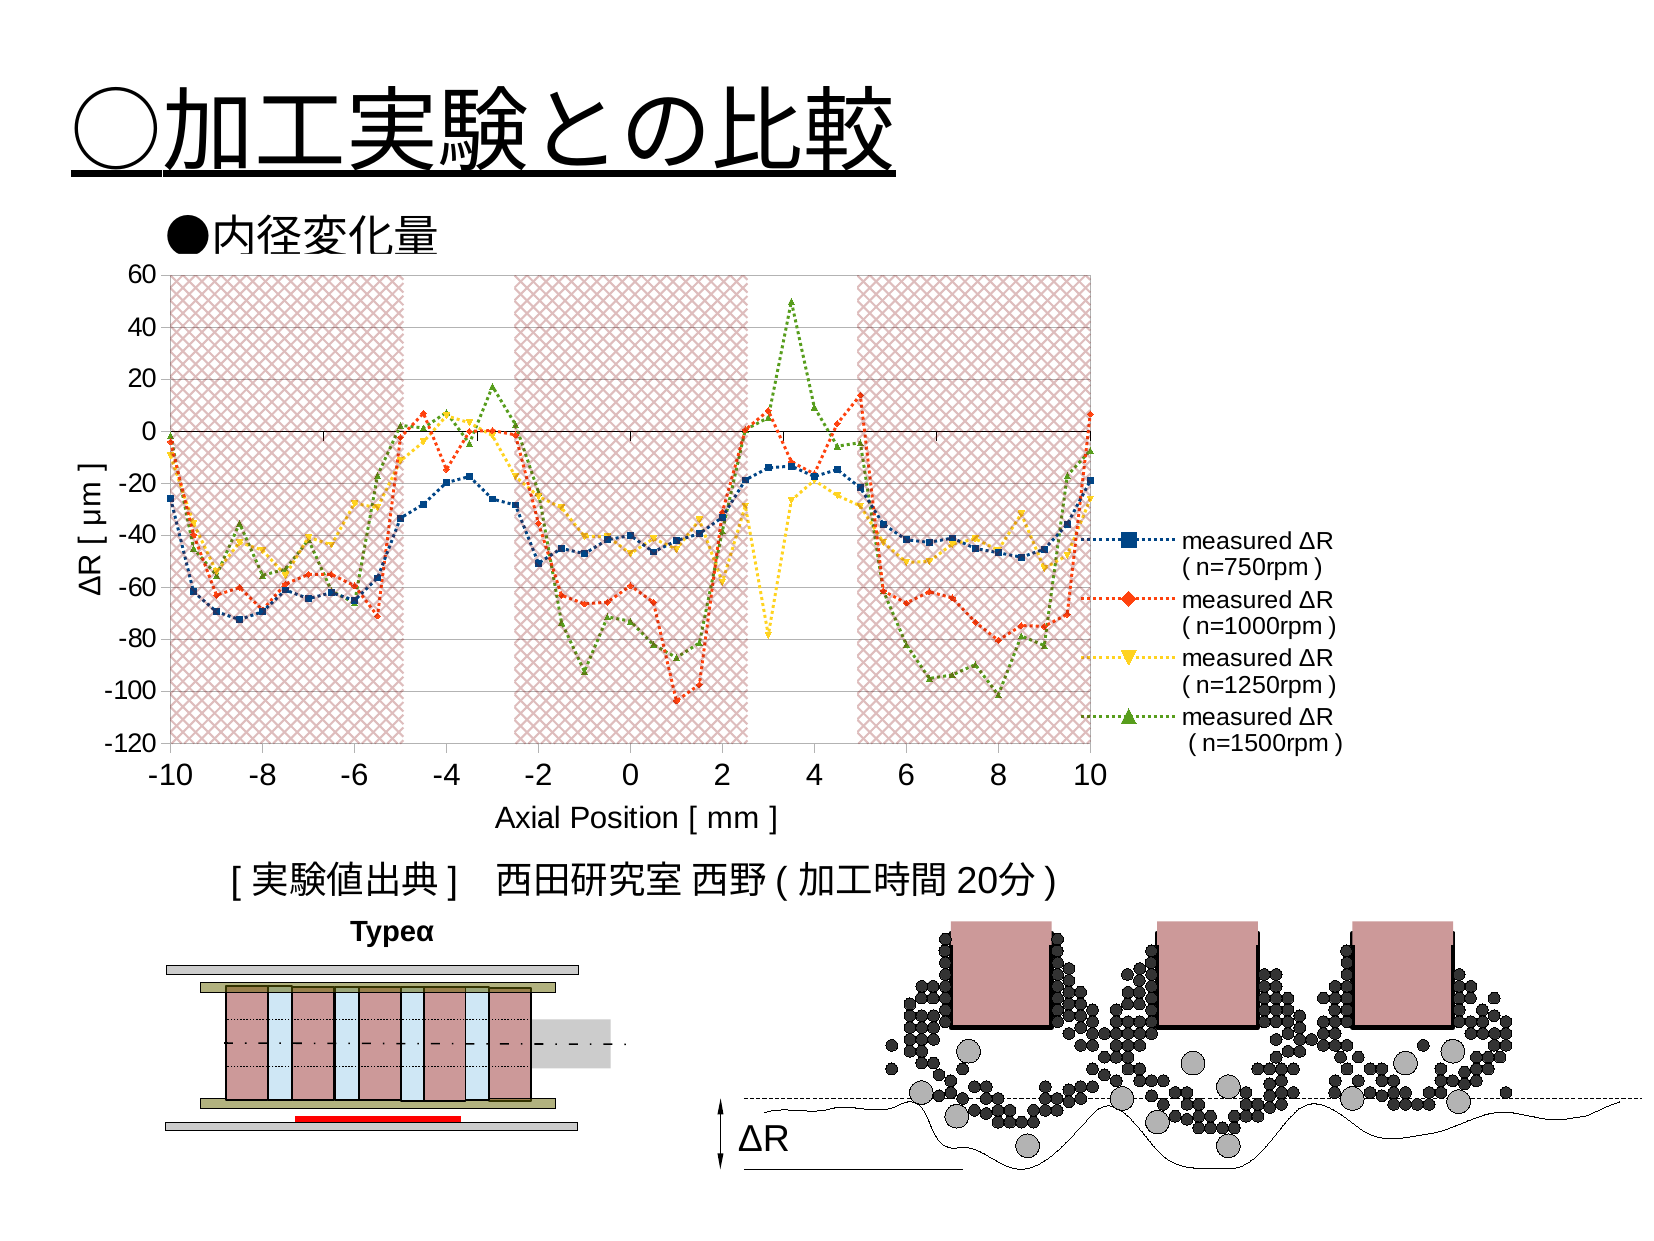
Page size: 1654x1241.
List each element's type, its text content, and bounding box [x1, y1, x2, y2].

text_box [200, 982, 611, 1109]
text_box [474, 965, 579, 975]
list [ 実験値出典 ] 西田研究室 西野 ( 加工時間 20分 ) [46, 850, 1171, 946]
list ●内径変化量 [94, 200, 1453, 355]
text_box [885, 1039, 898, 1052]
text_box [1417, 1039, 1430, 1052]
text_box [1440, 1039, 1465, 1064]
text_box [1015, 1133, 1040, 1158]
chart [43, 253, 1388, 845]
text_box [1500, 1086, 1512, 1099]
text_box [1393, 1051, 1418, 1075]
text_box [165, 1122, 578, 1131]
text_box ΔR [723, 1110, 886, 1208]
text_box [904, 921, 1512, 1158]
text_box [1181, 1051, 1205, 1075]
text_box [1145, 1089, 1158, 1102]
text_box [956, 1039, 981, 1075]
text_box [1352, 1051, 1365, 1063]
text_box [1488, 992, 1501, 1004]
title ○加工実験との比較 [70, 19, 1559, 227]
text_box [166, 965, 240, 975]
text_box [1086, 1062, 1134, 1111]
list Typeα [240, 915, 474, 993]
text_box [885, 1062, 898, 1075]
